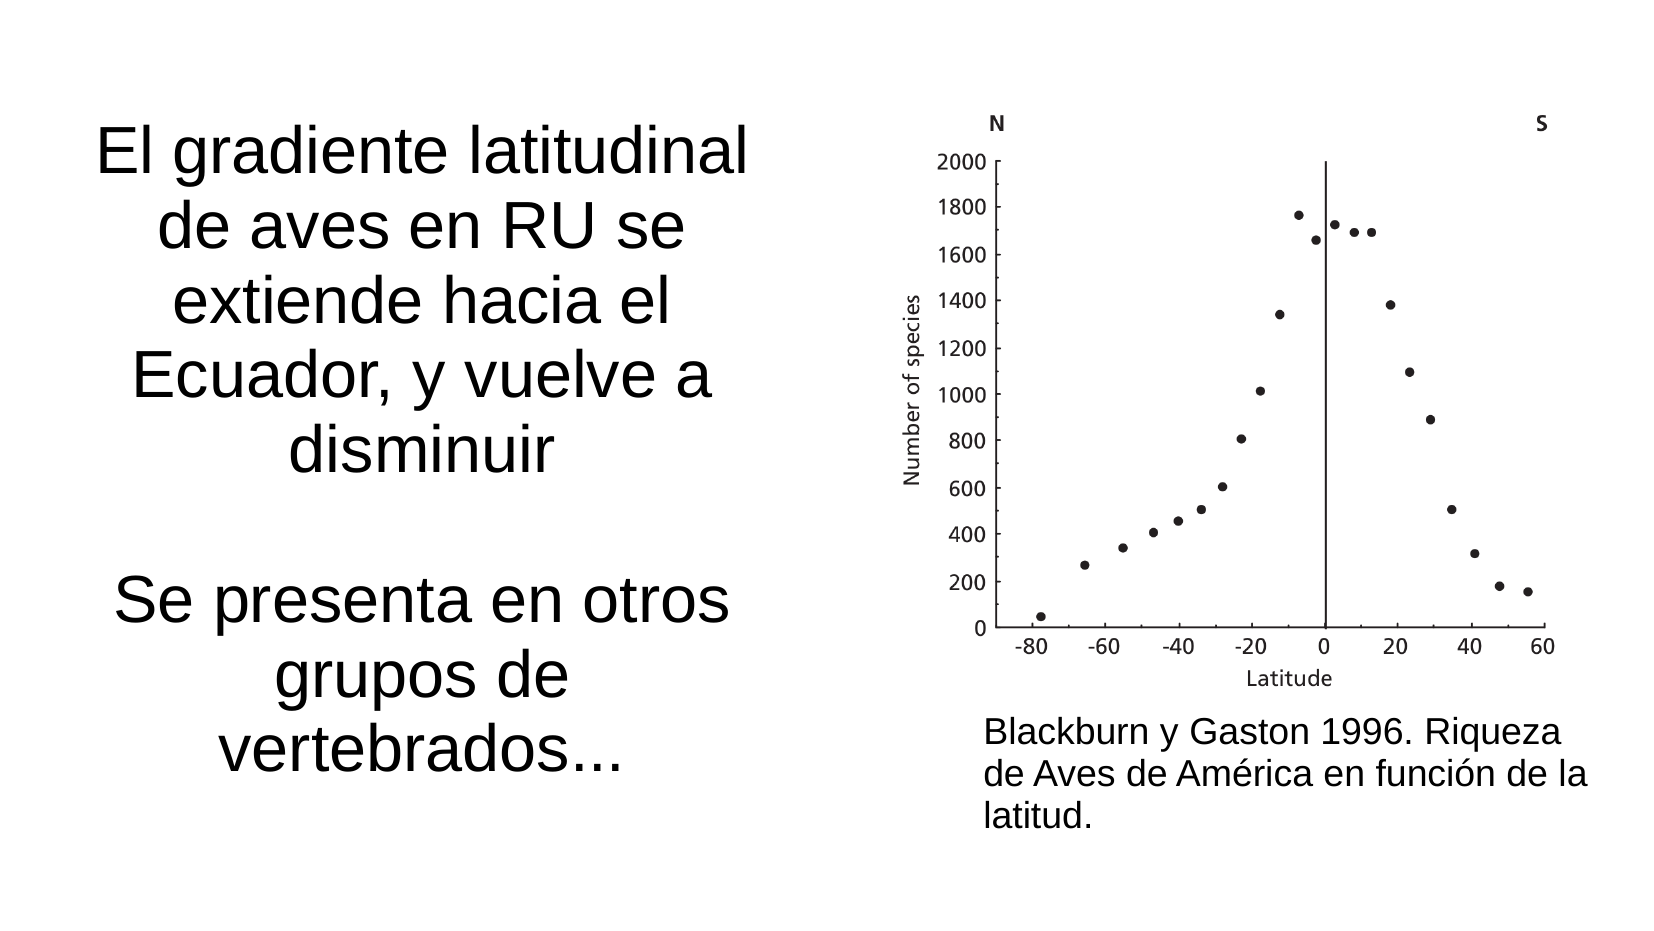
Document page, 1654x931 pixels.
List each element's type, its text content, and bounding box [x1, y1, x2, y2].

subtitle El gradiente latitudinal de aves en RU se extiende hacia el Ecuador, y vuelve a disminuir Se presenta en otros grupos de vertebrados... [64, 54, 780, 845]
picture [865, 88, 1607, 692]
text_box Blackburn y Gaston 1996. Riqueza de Aves de América en función de la latitud. [968, 702, 1619, 844]
